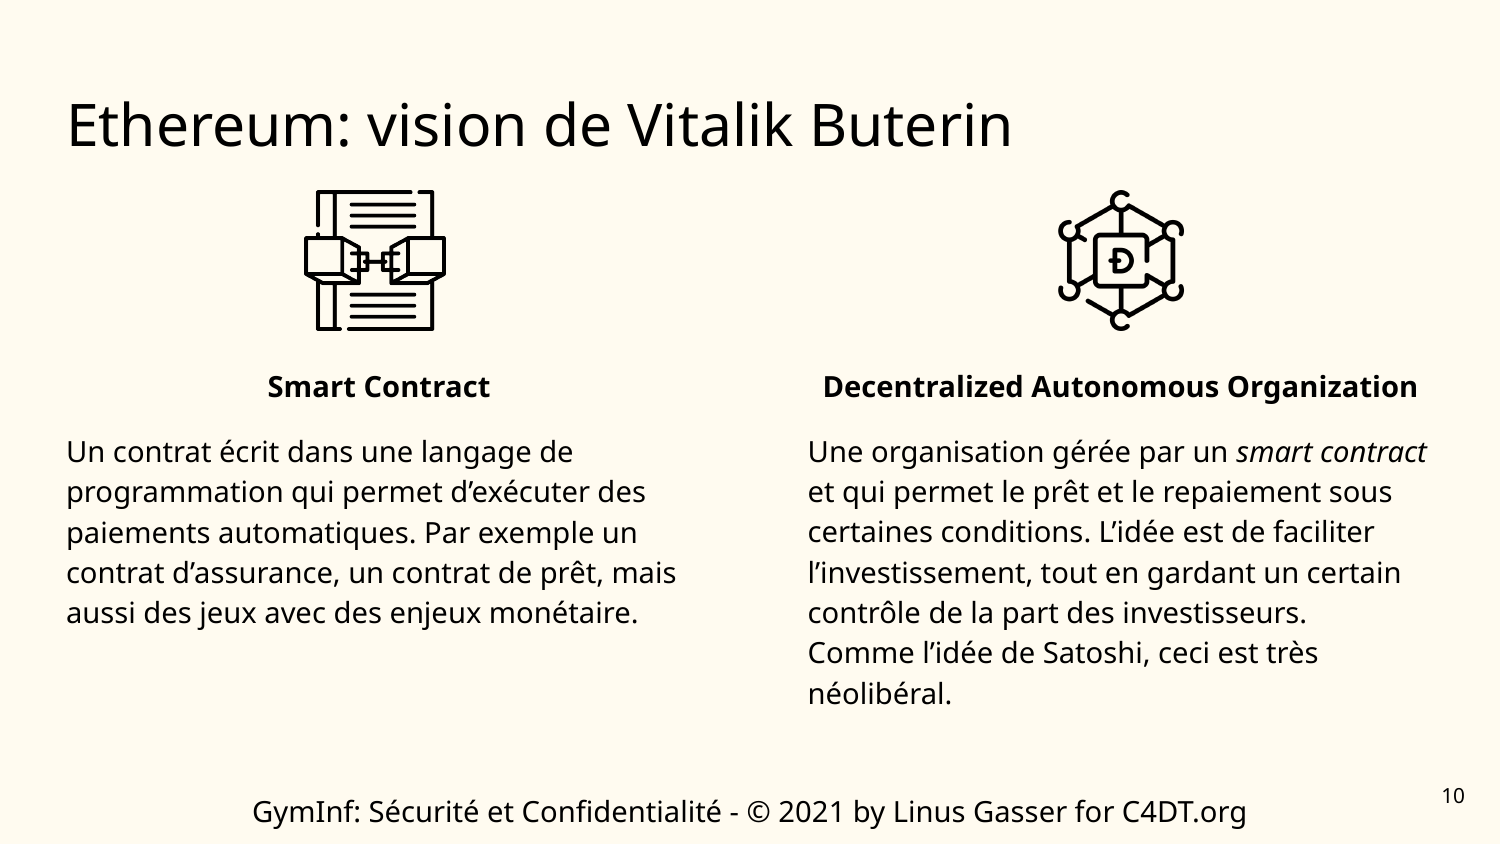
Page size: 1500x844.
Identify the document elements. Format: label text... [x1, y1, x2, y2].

slide_number <number> [1389, 764, 1480, 830]
picture [1050, 190, 1192, 331]
picture [304, 190, 446, 332]
list Smart Contract Un contrat écrit dans une langage de programmation qui permet d’exécuter des paiements automatiques. Par exemple un contrat d’assurance, un contrat de prêt, mais aussi des jeux avec des enjeux monétaire. [51, 347, 708, 750]
title Ethereum: vision de Vitalik Buterin [51, 72, 1449, 174]
list Decentralized Autonomous Organization Une organisation gérée par un smart contract et qui permet le prêt et le repaiement sous certaines conditions. L’idée est de faciliter l’investissement, tout en gardant un certain contrôle de la part des investisseurs. Comme l’idée de Satoshi, ceci est très néolibéral. [792, 347, 1449, 750]
